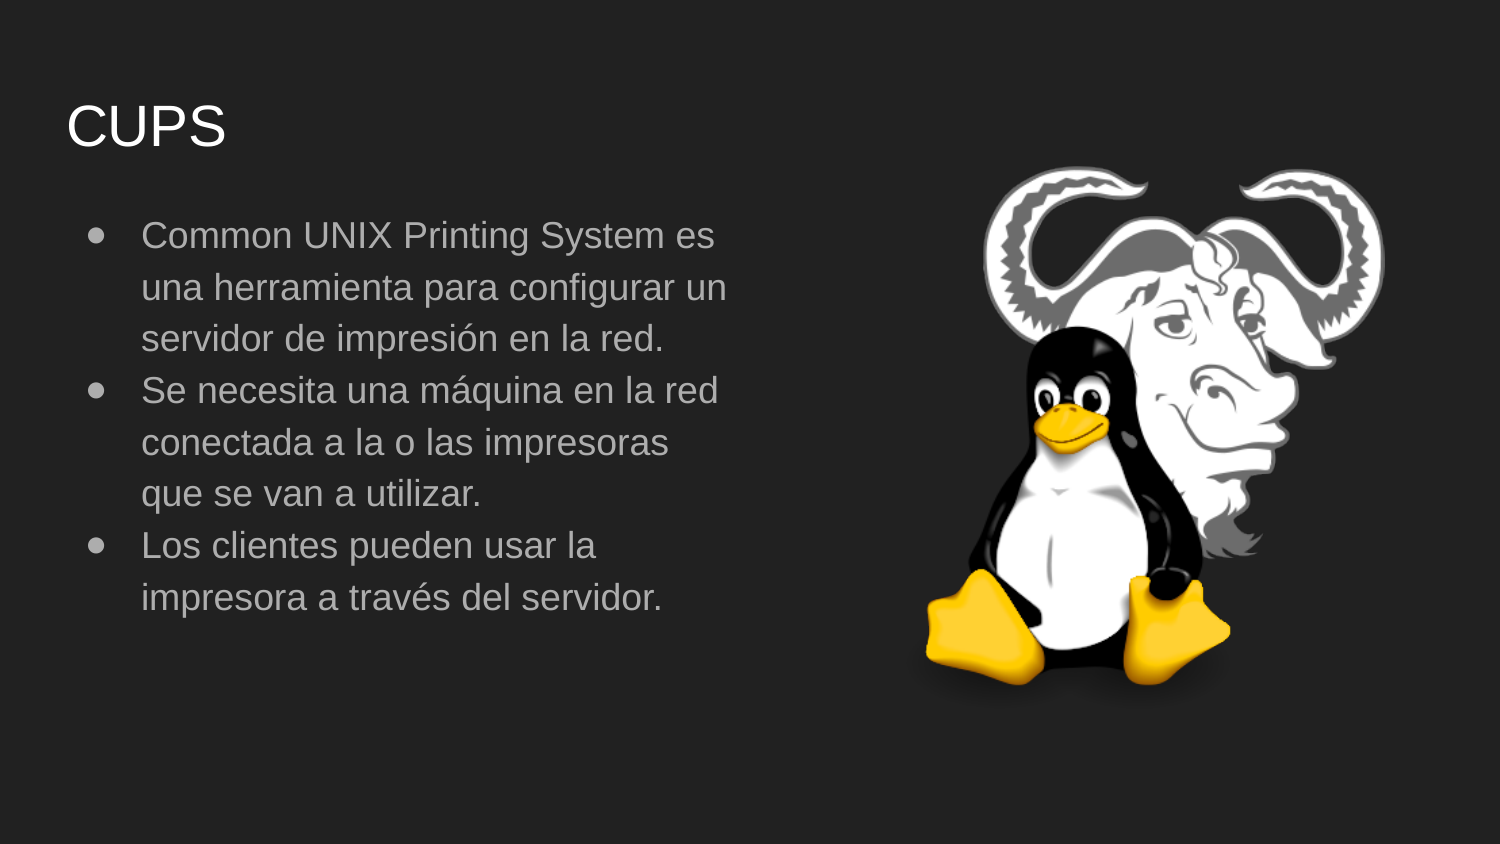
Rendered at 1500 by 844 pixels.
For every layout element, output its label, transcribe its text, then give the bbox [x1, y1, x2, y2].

list Common UNIX Printing System es una herramienta para configurar un servidor de impresión en la red. Se necesita una máquina en la red conectada a la o las impresoras que se van a utilizar. Los clientes pueden usar la impresora a través del servidor. [51, 189, 750, 750]
title CUPS [51, 72, 1449, 167]
picture [906, 166, 1385, 710]
